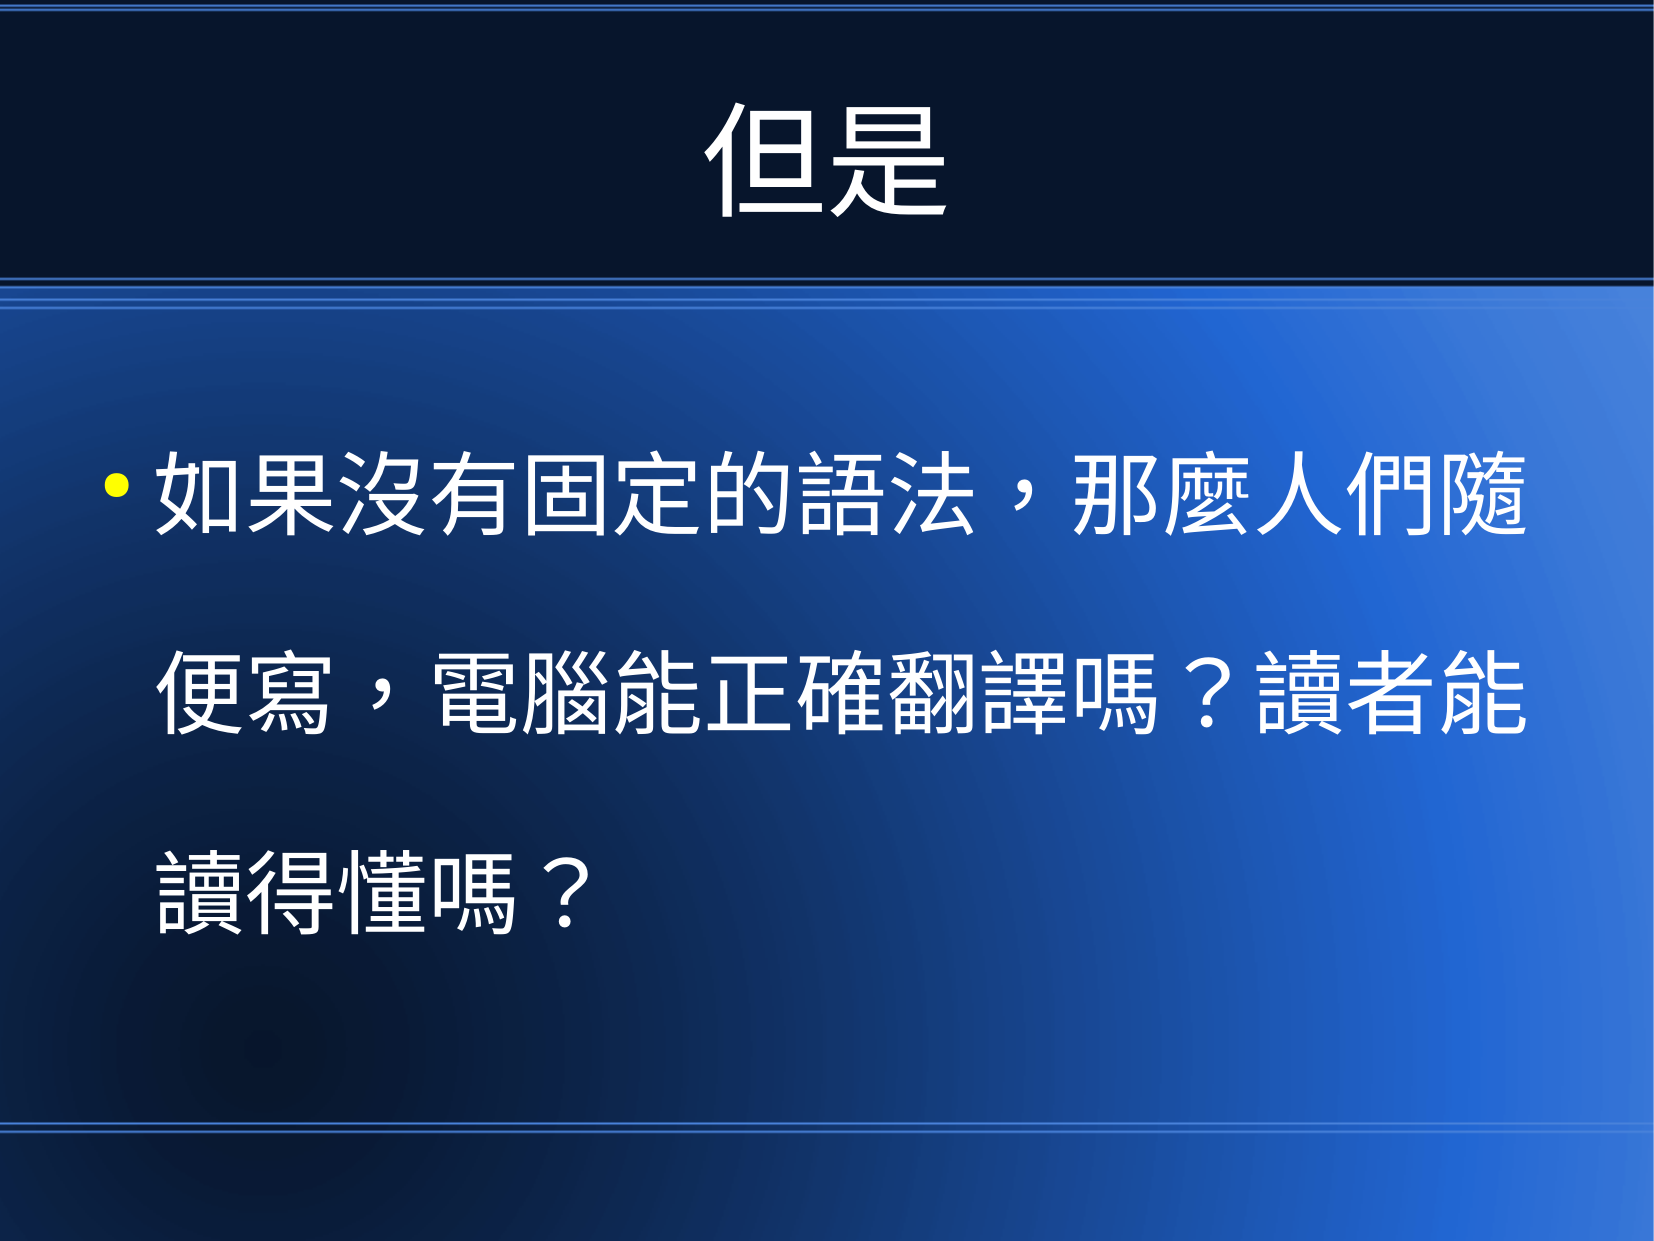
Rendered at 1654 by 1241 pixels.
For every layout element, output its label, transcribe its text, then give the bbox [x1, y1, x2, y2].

list 如果沒有固定的語法，那麼人們隨便寫，電腦能正確翻譯嗎？讀者能讀得懂嗎？ [82, 355, 1571, 1241]
title 但是 [82, 49, 1571, 257]
picture [0, 0, 1654, 1241]
